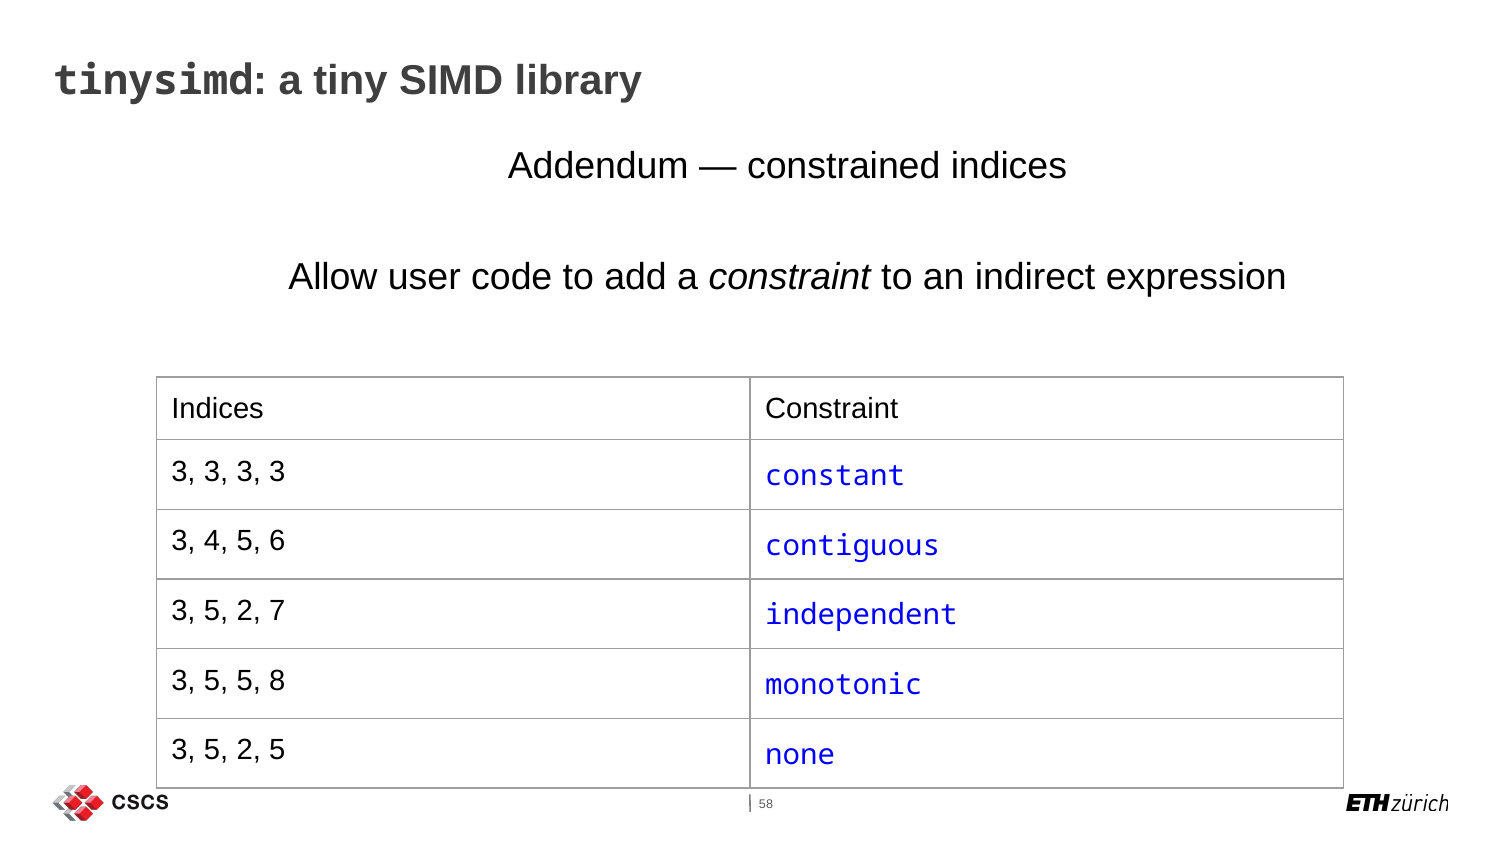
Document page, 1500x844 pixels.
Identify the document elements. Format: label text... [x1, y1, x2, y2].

table_cell 3, 5, 5, 8 [157, 649, 749, 718]
table_header Constraint [751, 378, 1343, 439]
table_cell 3, 5, 2, 7 [157, 580, 749, 648]
picture [1346, 794, 1448, 811]
table_cell contiguous [751, 510, 1343, 578]
slide_number <number> [750, 794, 798, 813]
table_cell 3, 5, 2, 5 [157, 719, 749, 787]
title tinysimd: a tiny SIMD library [53, 5, 1447, 112]
table_cell constant [751, 440, 1343, 509]
picture [43, 775, 177, 830]
table_cell 3, 4, 5, 6 [157, 510, 749, 578]
list Addendum — constrained indices Allow user code to add a constraint to an indirect expression [53, 133, 1447, 767]
table_cell monotonic [751, 649, 1343, 718]
table_cell none [751, 719, 1343, 787]
table_cell independent [751, 580, 1343, 648]
table_cell 3, 3, 3, 3 [157, 440, 749, 509]
table_header Indices [157, 378, 749, 439]
